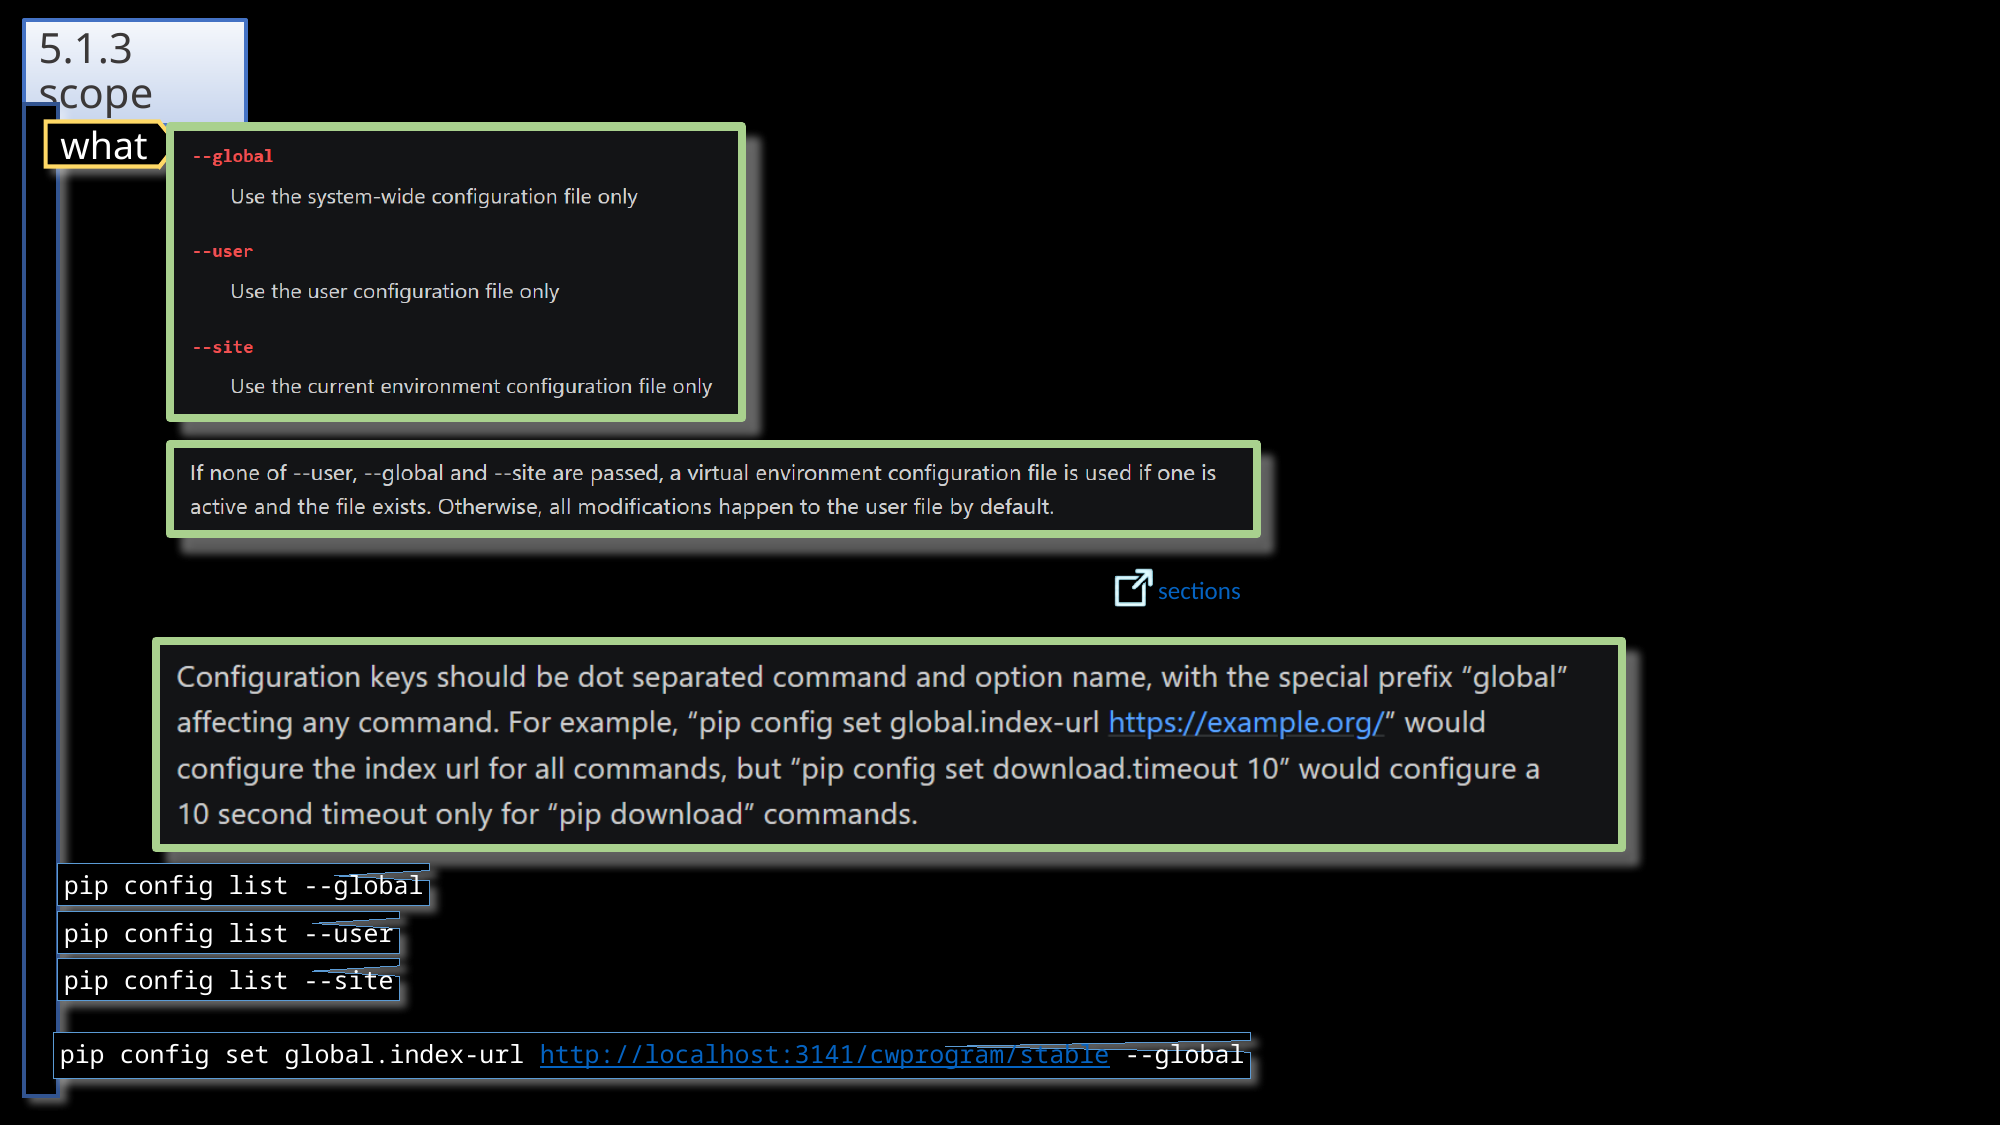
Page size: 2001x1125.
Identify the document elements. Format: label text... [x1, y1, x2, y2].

text_box pip config set global.index-url http://localhost:3141/cwprogram/stable --global [53, 1032, 1251, 1079]
text_box pip config list --global [57, 863, 430, 906]
text_box sections [1143, 566, 1256, 612]
picture [1110, 564, 1157, 611]
picture [174, 448, 1253, 531]
text_box what [45, 121, 166, 167]
title 5.1.3 scope [23, 20, 247, 89]
picture [174, 130, 738, 414]
picture [159, 644, 1618, 845]
text_box [23, 103, 58, 1096]
text_box pip config list --user [57, 911, 400, 954]
text_box pip config list --site [57, 958, 400, 1001]
